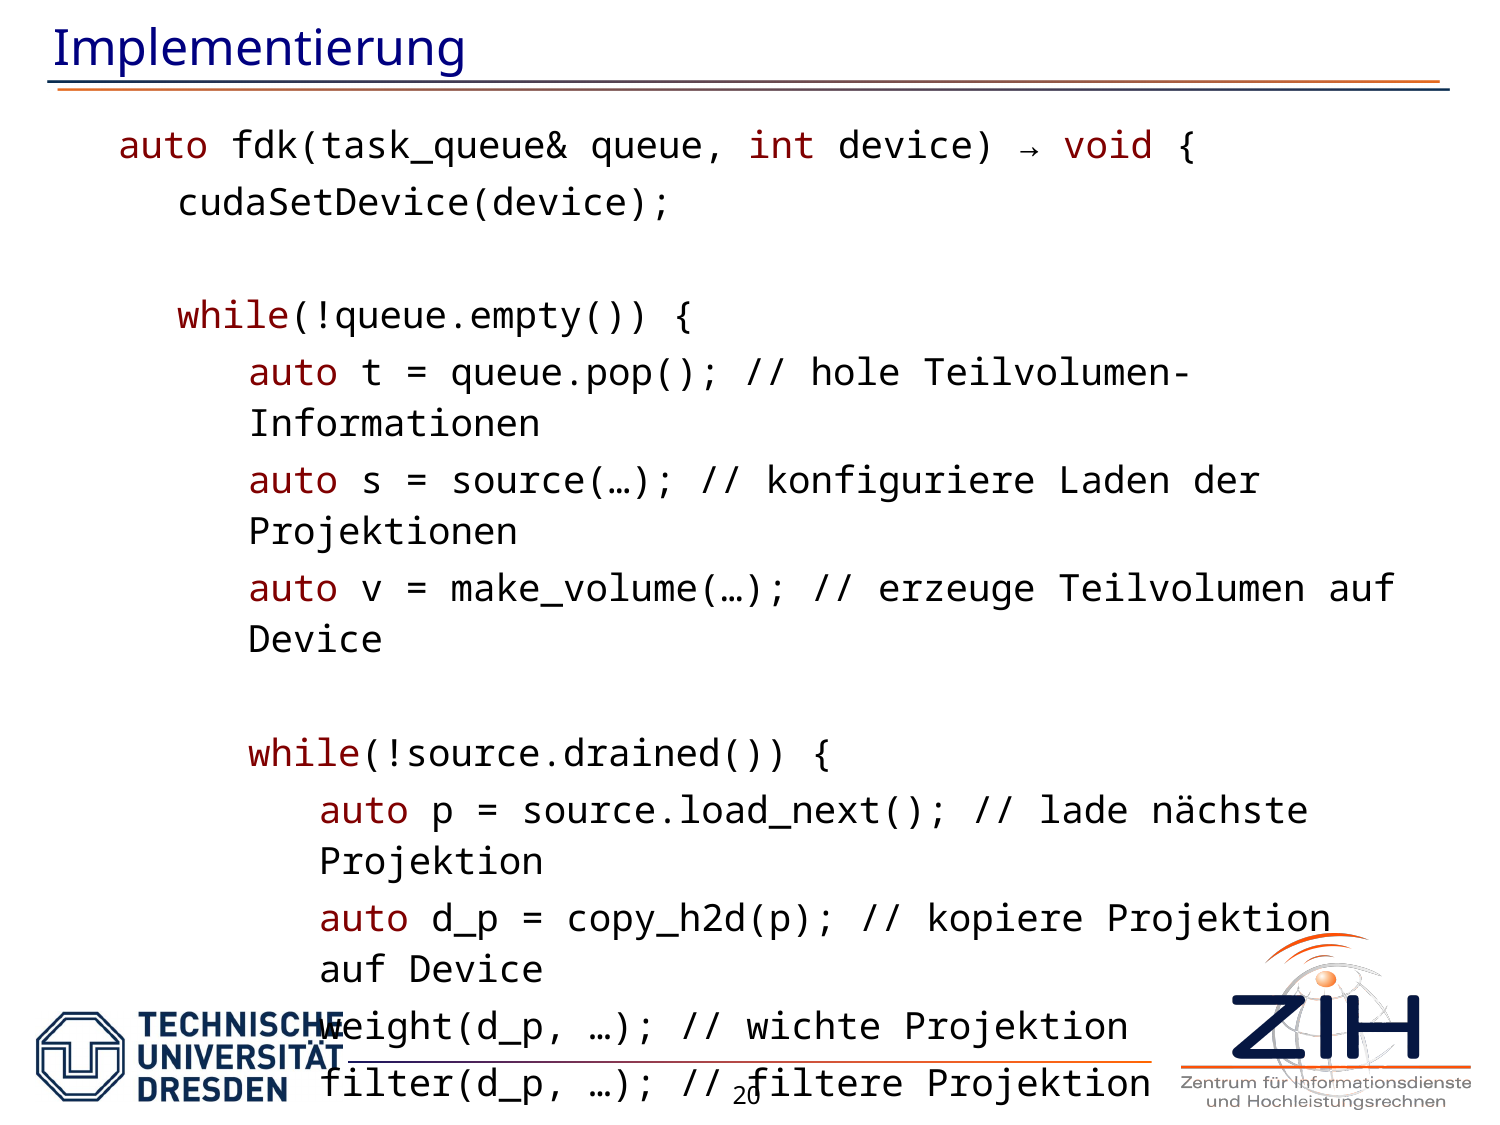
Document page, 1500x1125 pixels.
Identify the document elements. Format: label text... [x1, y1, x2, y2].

picture [1181, 933, 1471, 1110]
list auto fdk(task_queue& queue, int device) → void { cudaSetDevice(device); while(!queue.empty()) { auto t = queue.pop(); // hole Teilvolumen-Informationen auto s = source(…); // konfiguriere Laden der Projektionen auto v = make_volume(…); // erzeuge Teilvolumen auf Device while(!source.drained()) { auto p = source.load_next(); // lade nächste Projektion auto d_p = copy_h2d(p); // kopiere Projektion auf Device weight(d_p, …); // wichte Projektion filter(d_p, …); // filtere Projektion // Rückprojektion. Startet intern einen weiteren Thread backproject(d_p, …); } } } [29, 118, 1418, 949]
picture [47, 80, 1450, 91]
picture [35, 1011, 343, 1102]
title Implementierung [53, 12, 1453, 81]
